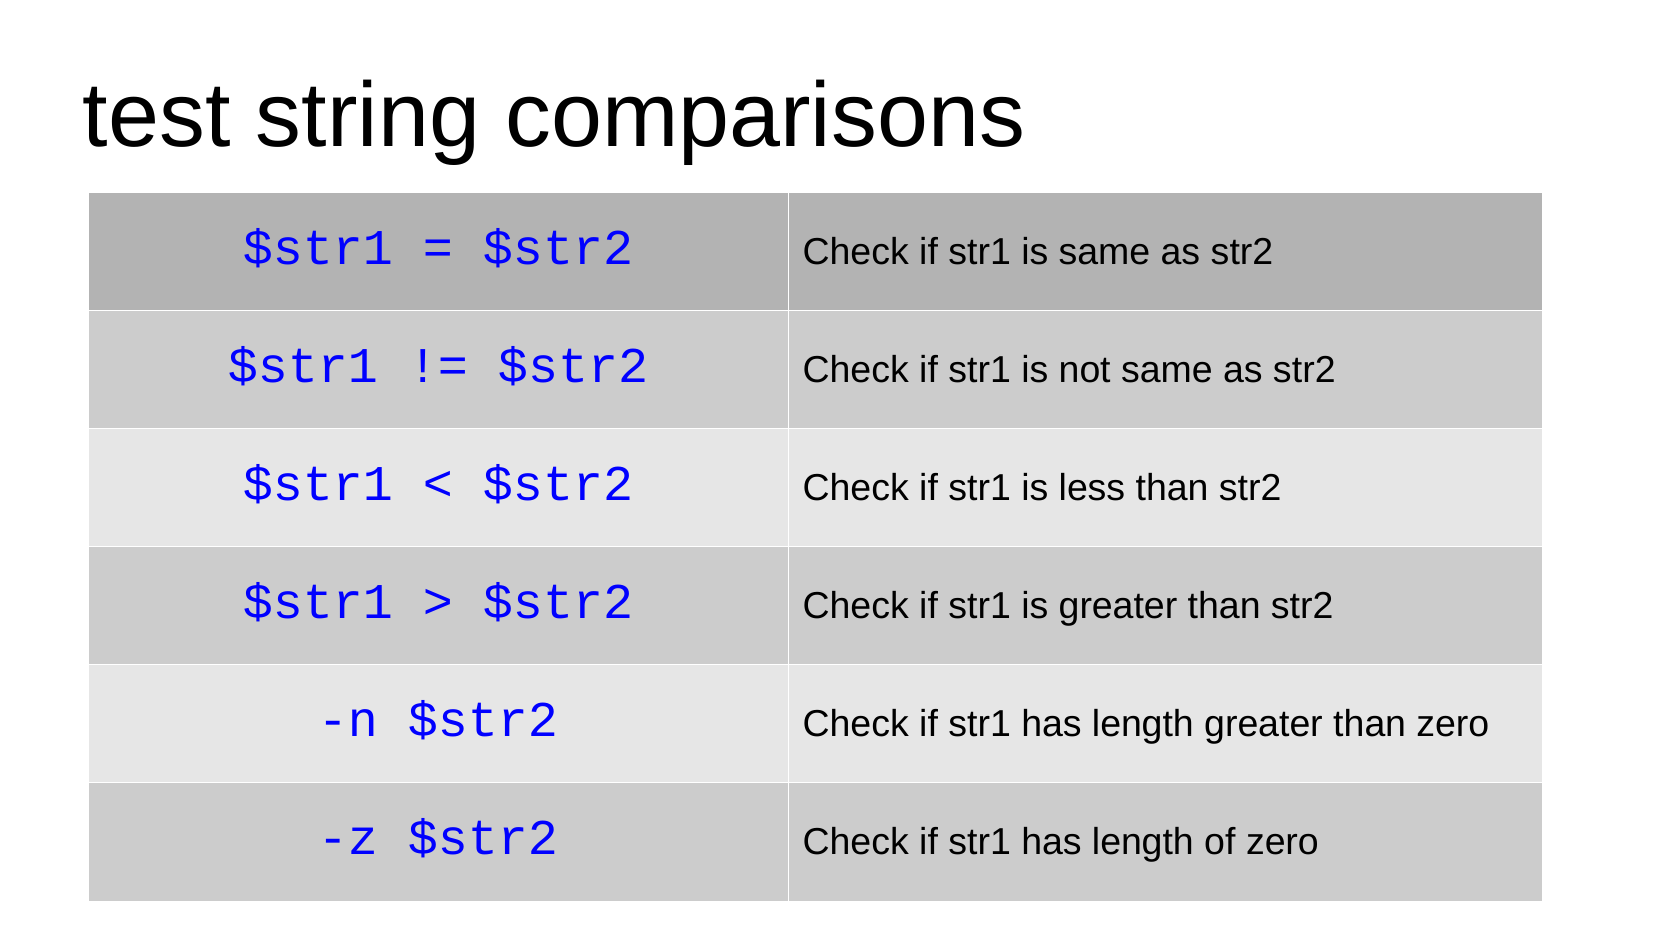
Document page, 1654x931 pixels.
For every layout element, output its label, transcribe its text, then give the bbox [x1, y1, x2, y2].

table_cell Check if str1 has length greater than zero [789, 665, 1542, 782]
title test string comparisons [82, 37, 1571, 193]
table_header $str1 = $str2 [89, 193, 788, 310]
table_cell Check if str1 is not same as str2 [789, 311, 1542, 428]
table_cell -n $str2 [89, 665, 788, 782]
table_cell Check if str1 is greater than str2 [789, 547, 1542, 664]
table_cell $str1 != $str2 [89, 311, 788, 428]
table_header Check if str1 is same as str2 [789, 193, 1542, 310]
table_cell $str1 < $str2 [89, 429, 788, 546]
table_cell Check if str1 has length of zero [789, 783, 1542, 901]
table_cell $str1 > $str2 [89, 547, 788, 664]
table_cell -z $str2 [89, 783, 788, 901]
table_cell Check if str1 is less than str2 [789, 429, 1542, 546]
